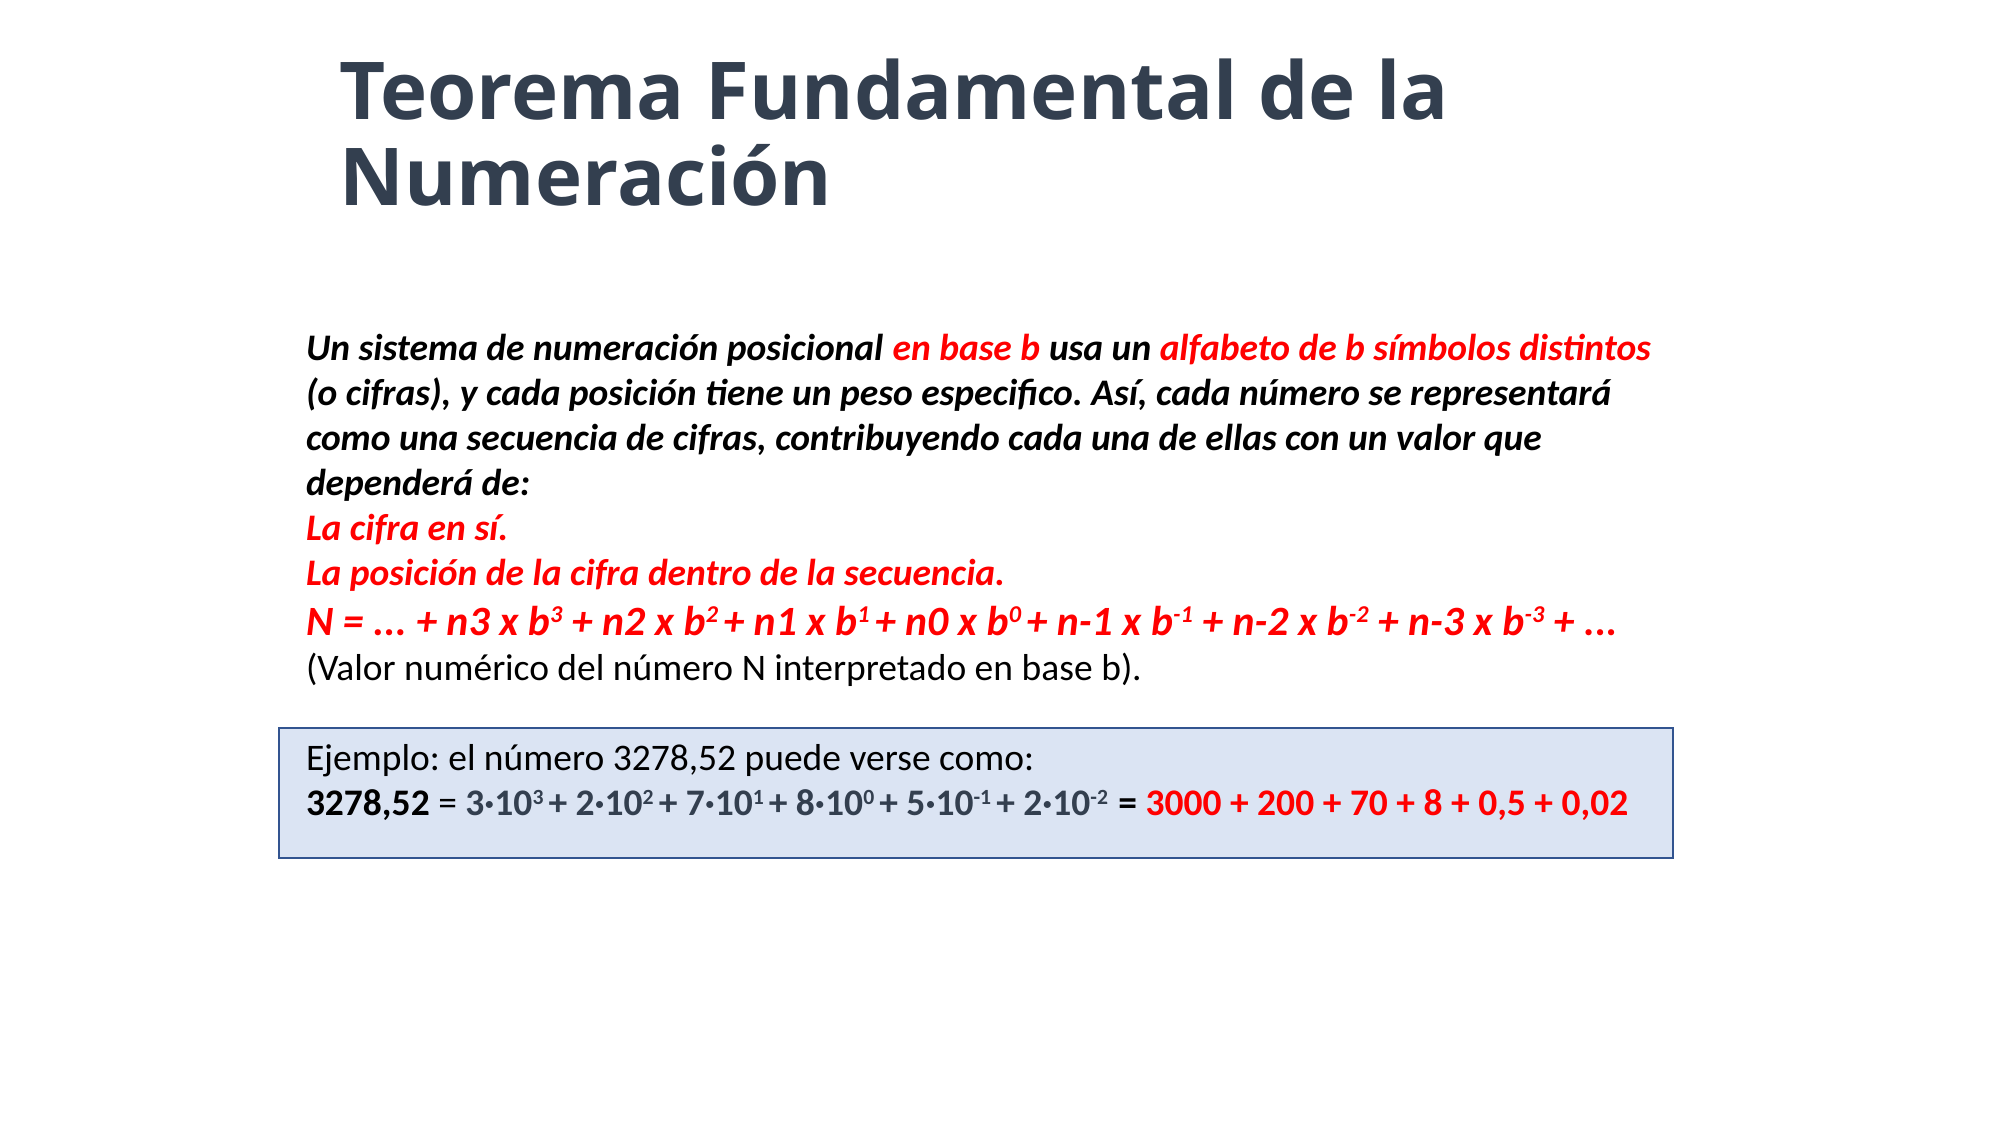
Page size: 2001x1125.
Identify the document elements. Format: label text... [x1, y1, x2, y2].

text_box [279, 727, 291, 858]
title Teorema Fundamental de la Numeración [324, 42, 1675, 231]
text_box Un sistema de numeración posicional en base b usa un alfabeto de b símbolos distintos (o cifras), y cada posición tiene un peso especifico. Así, cada número se representará como una secuencia de cifras, contribuyendo cada una de ellas con un valor que dependerá de: La cifra en sí. La posición de la cifra dentro de la secuencia. N = ... + n3 x b3 + n2 x b2 + n1 x b1 + n0 x b0 + n-1 x b-1 + n-2 x b-2 + n-3 x b-3 + ... (Valor numérico del número N interpretado en base b). Ejemplo: el número 3278,52 puede verse como: 3278,52 = 3·103 + 2·102 + 7·101 + 8·100 + 5·10-1 + 2·10-2 = 3000 + 200 + 70 + 8 + 0,5 + 0,02 [291, 315, 1697, 876]
